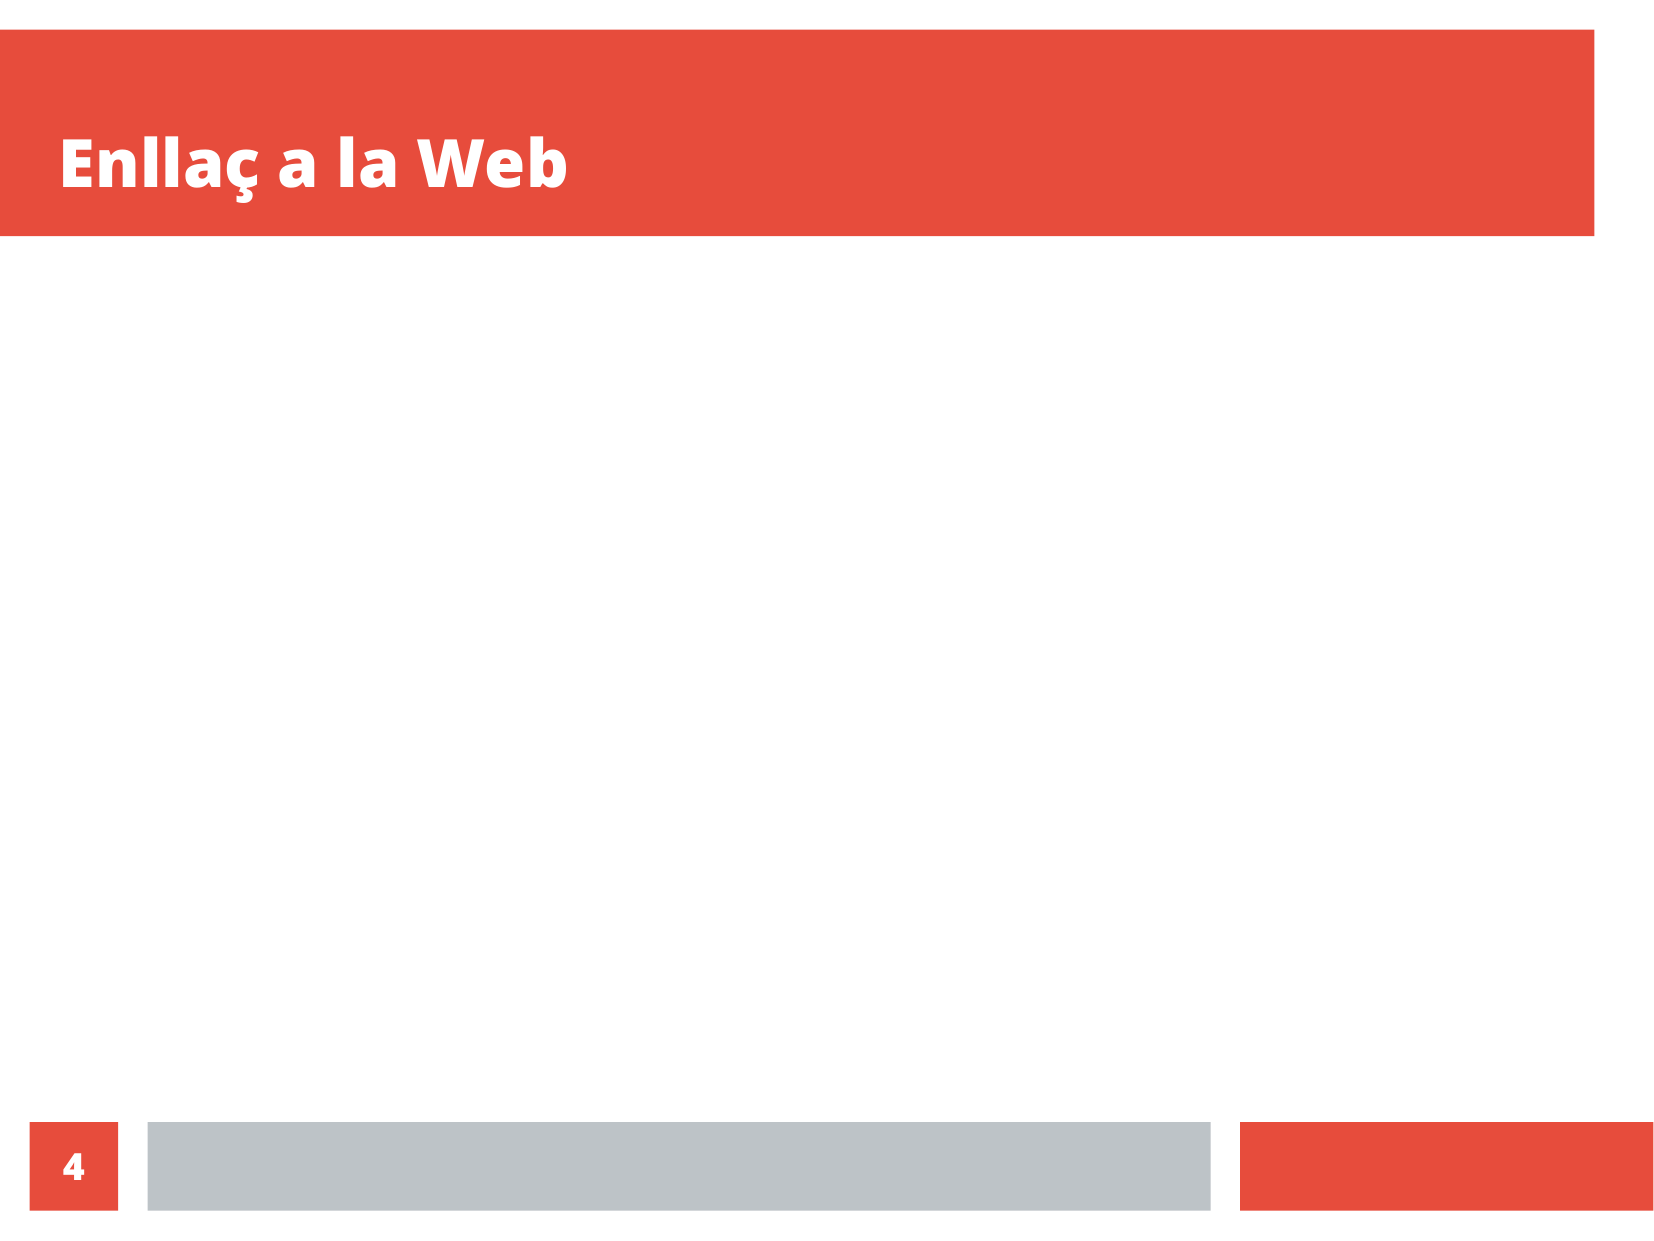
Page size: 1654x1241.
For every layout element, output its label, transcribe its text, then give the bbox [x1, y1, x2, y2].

title Enllaç a la Web [59, 59, 1595, 207]
